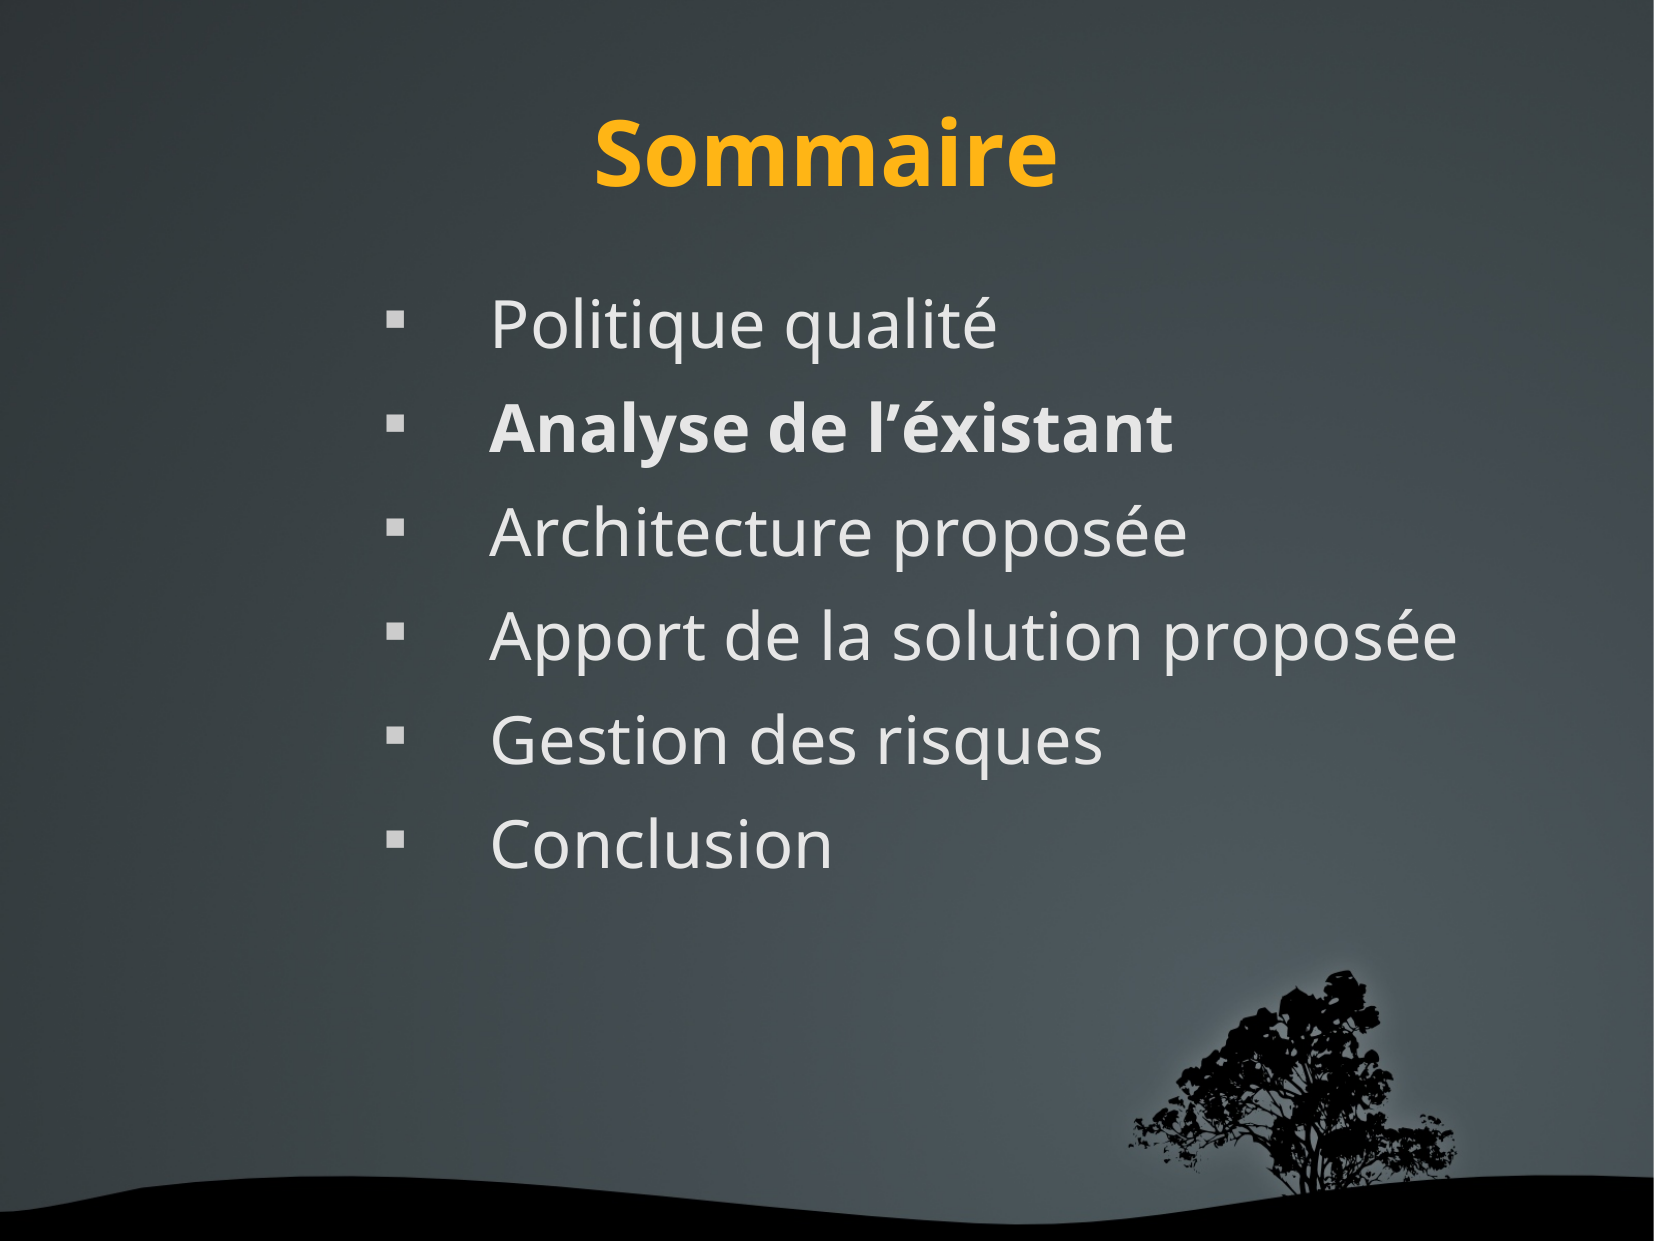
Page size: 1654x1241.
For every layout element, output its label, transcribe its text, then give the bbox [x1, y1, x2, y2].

text_box Politique qualité Analyse de l’éxistant Architecture proposée Apport de la solution proposée Gestion des risques Conclusion [348, 284, 1483, 1034]
picture [0, 0, 1654, 1241]
title Sommaire [82, 49, 1571, 257]
